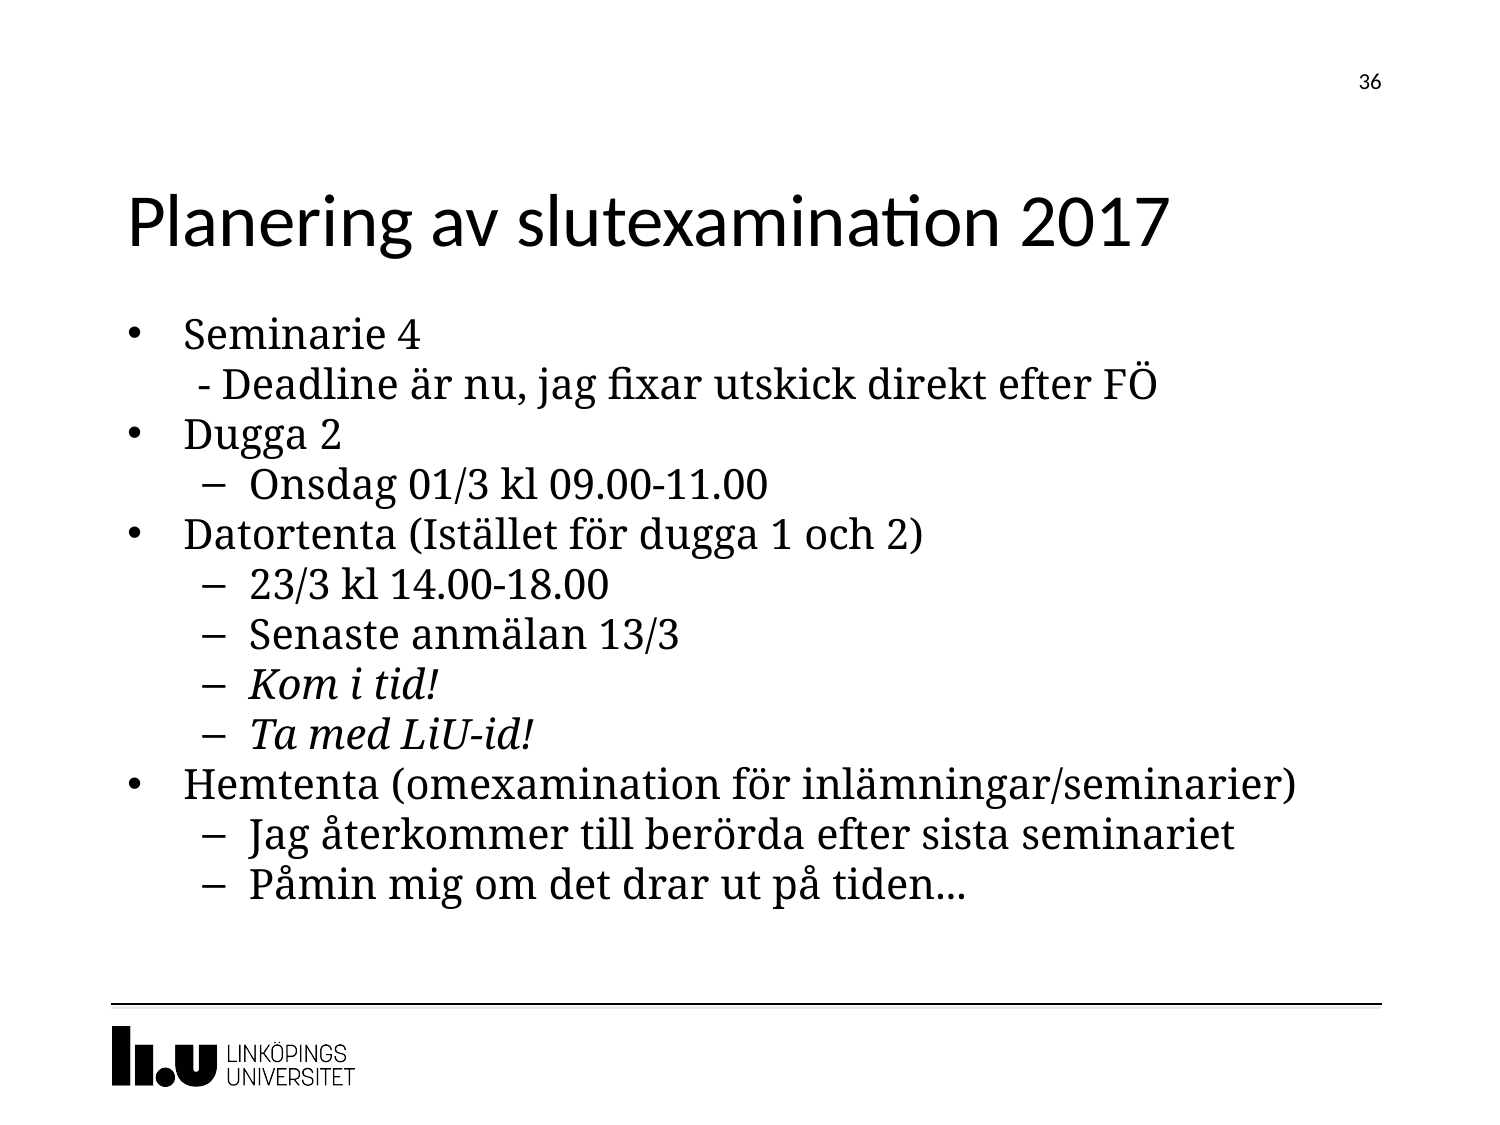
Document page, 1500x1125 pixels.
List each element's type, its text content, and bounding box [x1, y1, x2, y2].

text_box <number> [1306, 59, 1397, 103]
picture [112, 1026, 355, 1087]
text_box Planering av slutexamination 2017 [112, 163, 1382, 300]
text_box Seminarie 4 - Deadline är nu, jag fixar utskick direkt efter FÖ Dugga 2 Onsdag 01/3 kl 09.00-11.00 Datortenta (Istället för dugga 1 och 2) 23/3 kl 14.00-18.00 Senaste anmälan 13/3 Kom i tid! Ta med LiU-id! Hemtenta (omexamination för inlämningar/seminarier) Jag återkommer till berörda efter sista seminariet Påmin mig om det drar ut på tiden... [112, 300, 1382, 968]
